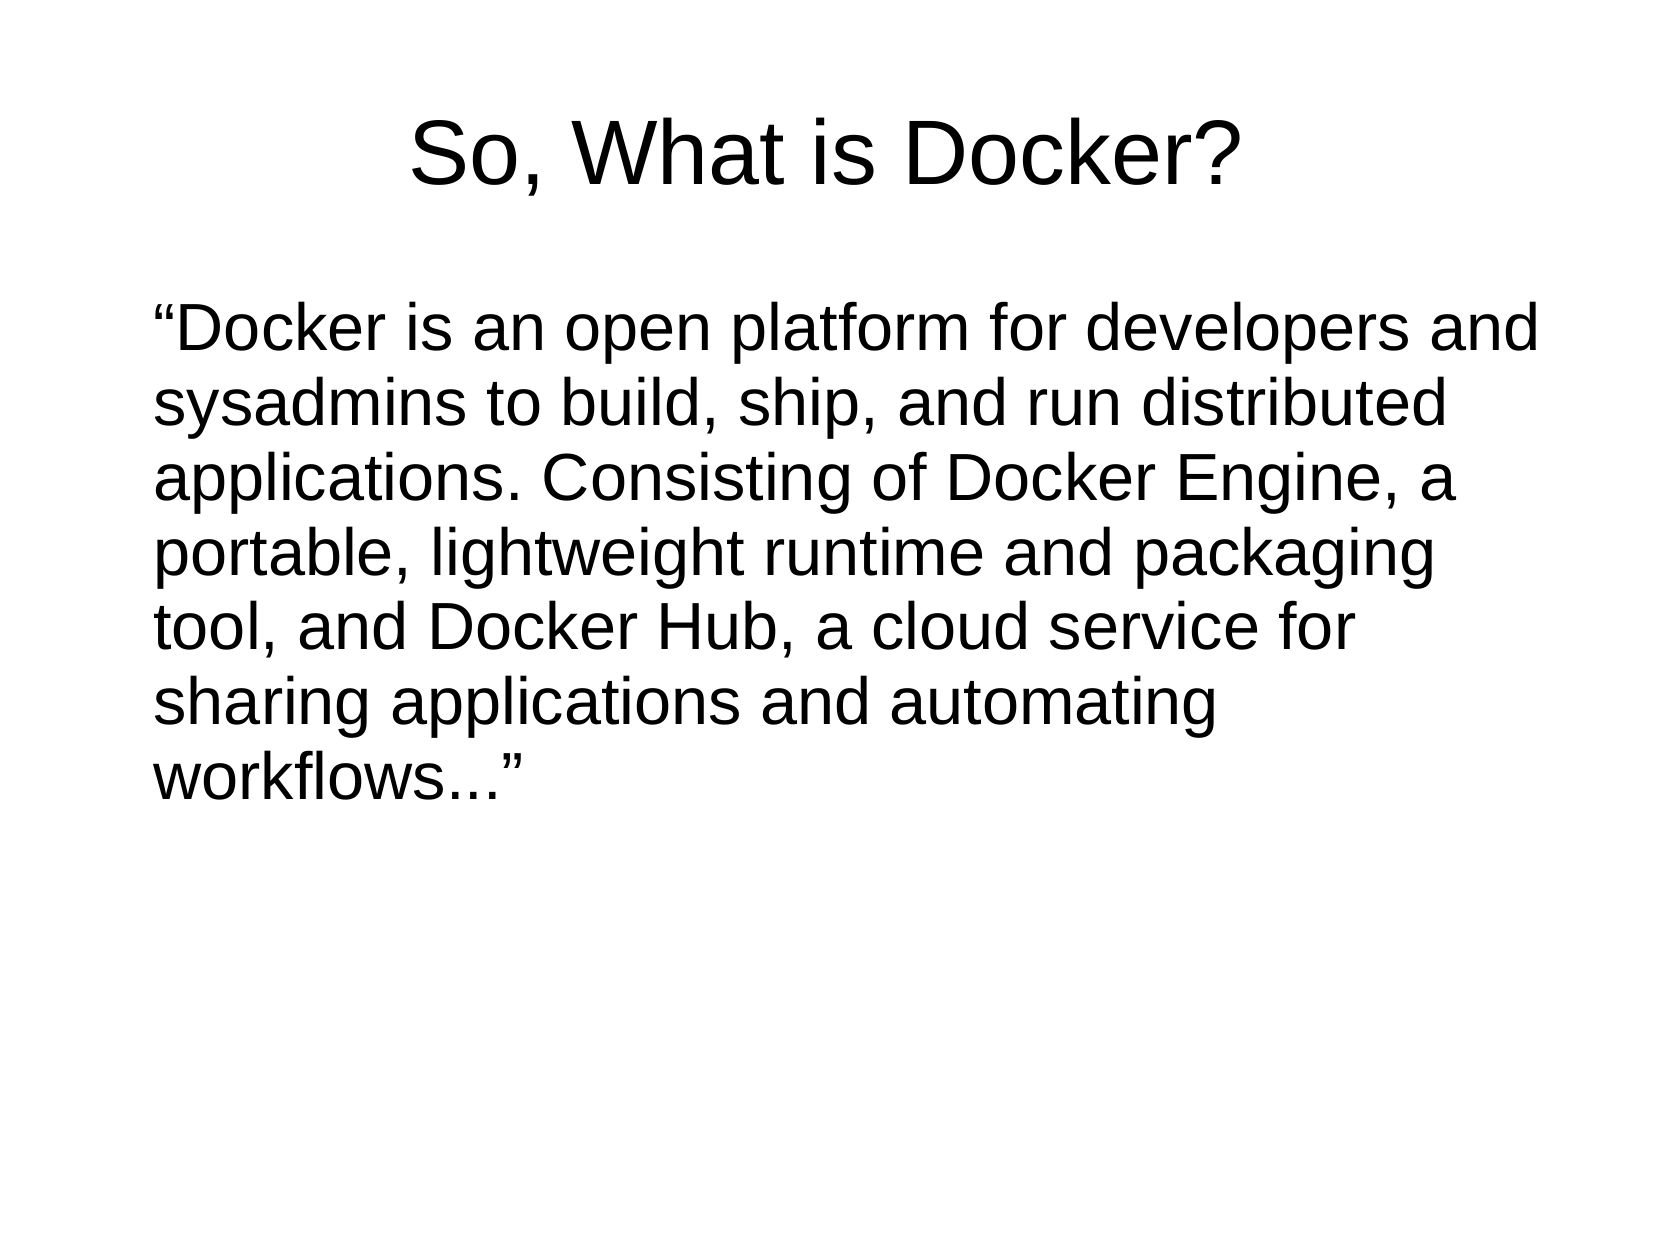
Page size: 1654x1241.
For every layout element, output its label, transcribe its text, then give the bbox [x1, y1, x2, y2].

title So, What is Docker? [82, 49, 1571, 257]
list “Docker is an open platform for developers and sysadmins to build, ship, and run distributed applications. Consisting of Docker Engine, a portable, lightweight runtime and packaging tool, and Docker Hub, a cloud service for sharing applications and automating workflows...” [82, 290, 1571, 1010]
